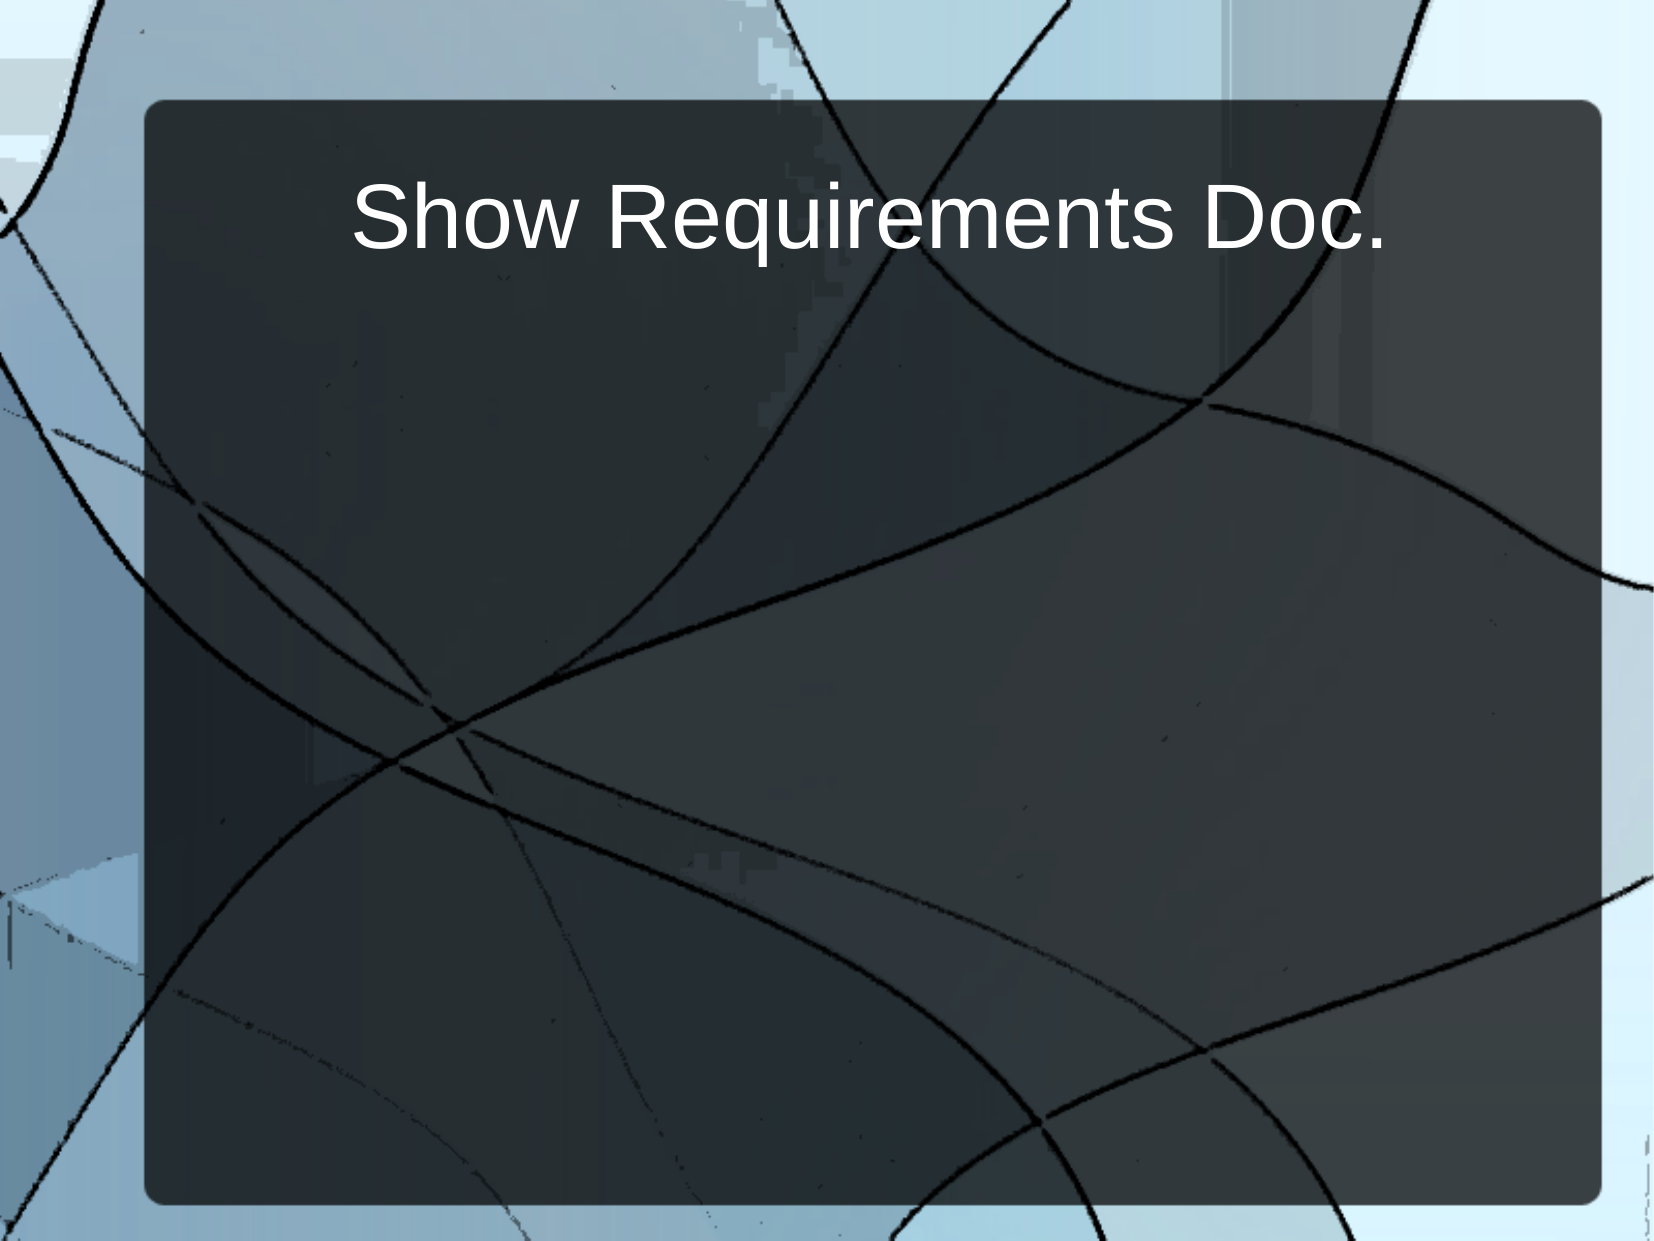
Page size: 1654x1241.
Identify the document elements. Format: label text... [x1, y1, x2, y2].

title Show Requirements Doc. [159, 108, 1583, 325]
picture [0, 0, 1654, 1241]
